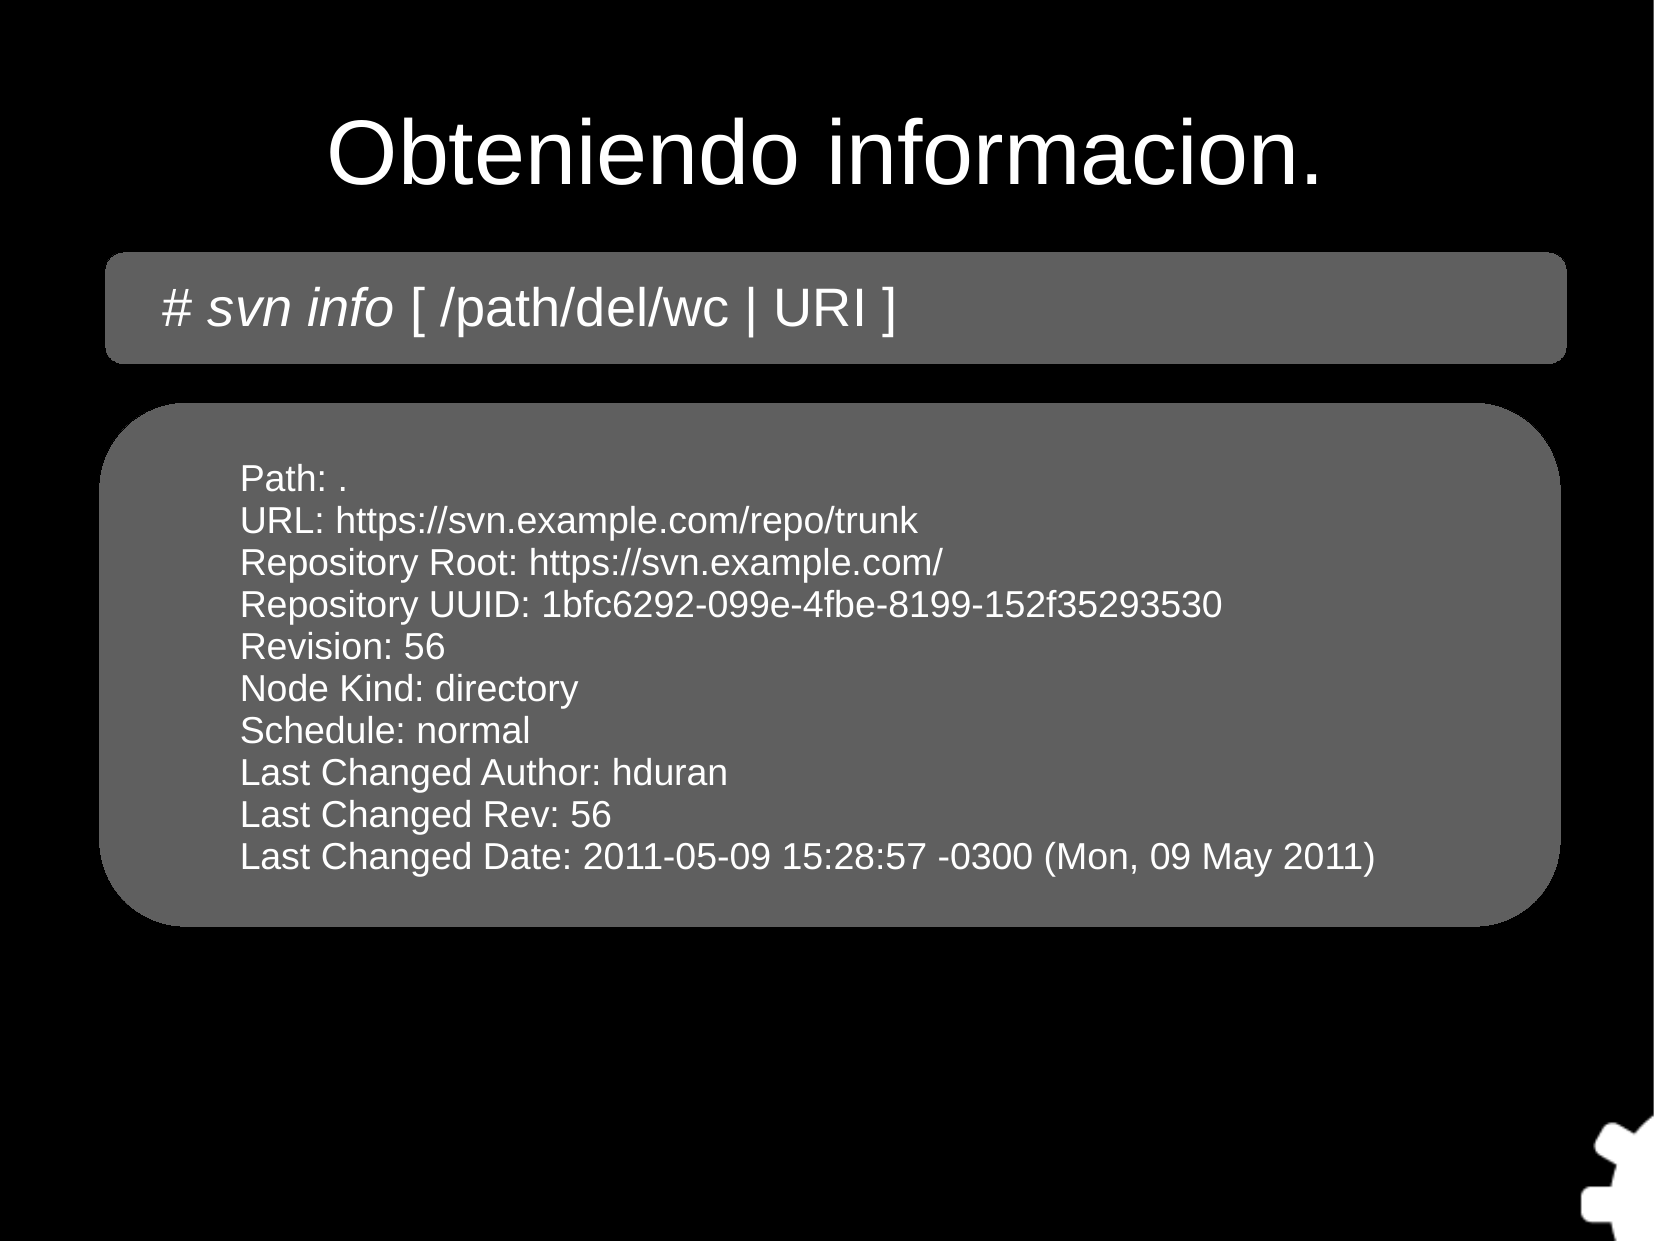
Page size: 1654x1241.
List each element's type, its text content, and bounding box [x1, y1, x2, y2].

text_box Path: . URL: https://svn.example.com/repo/trunk Repository Root: https://svn.example.com/ Repository UUID: 1bfc6292-099e-4fbe-8199-152f35293530 Revision: 56 Node Kind: directory Schedule: normal Last Changed Author: hduran Last Changed Rev: 56 Last Changed Date: 2011-05-09 15:28:57 -0300 (Mon, 09 May 2011) [225, 450, 1390, 927]
title Obteniendo informacion. [82, 49, 1571, 257]
text_box # svn info [ /path/del/wc | URI ] [147, 269, 1530, 346]
picture [0, 0, 1654, 1241]
text_box [98, 402, 1562, 928]
text_box [104, 251, 1568, 365]
